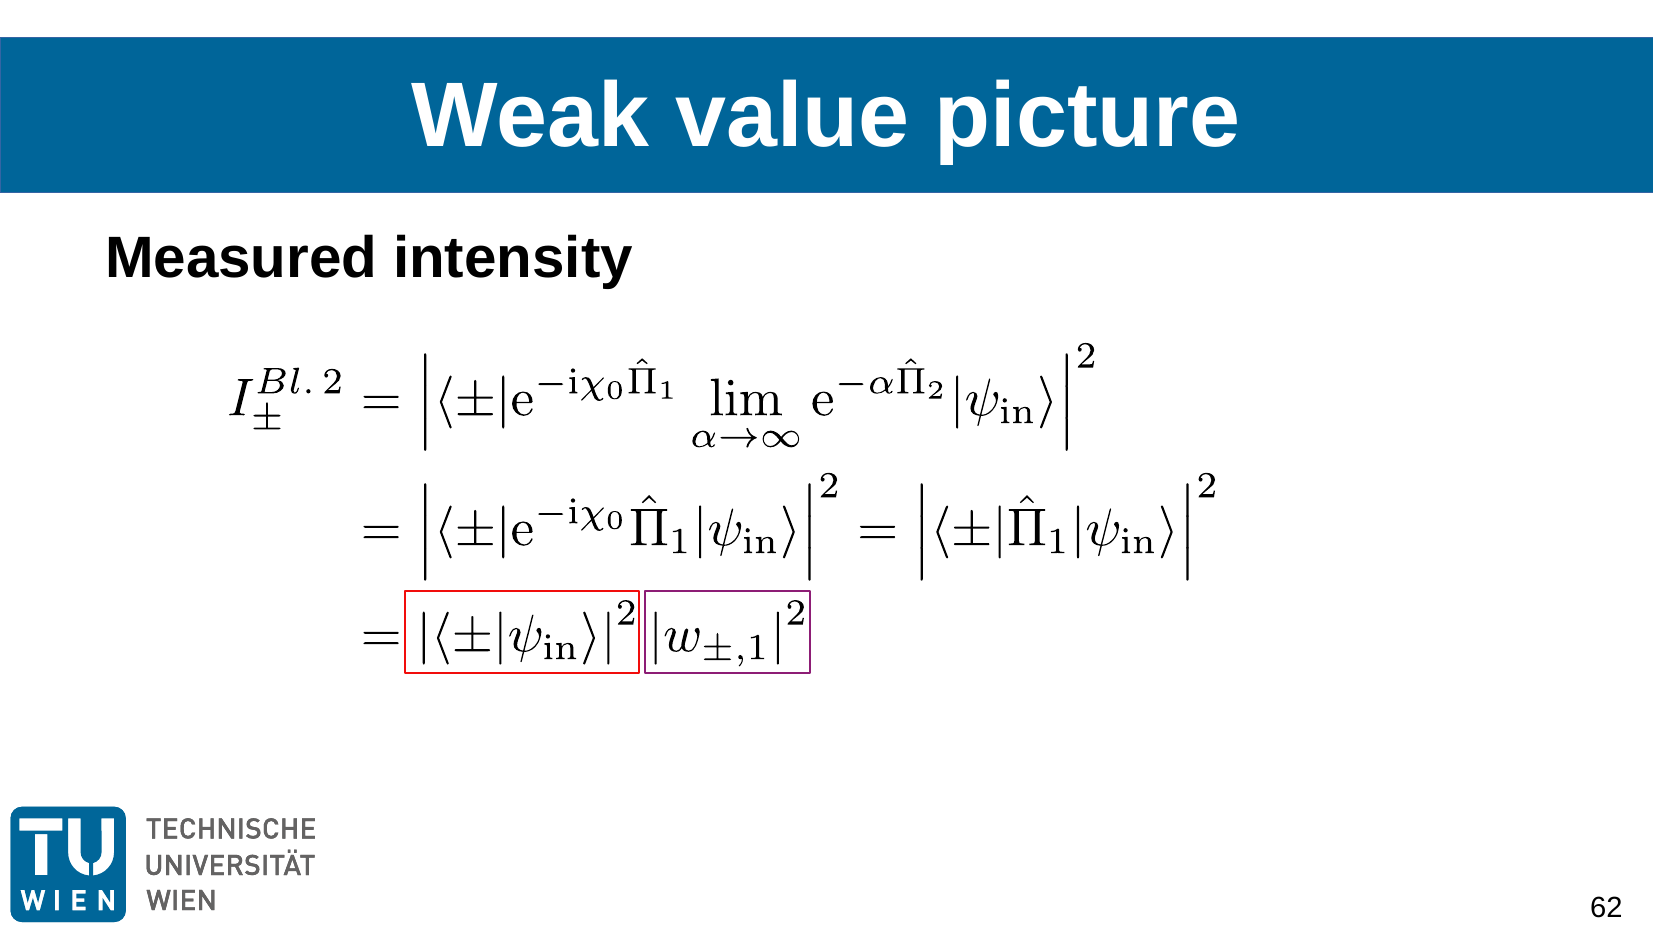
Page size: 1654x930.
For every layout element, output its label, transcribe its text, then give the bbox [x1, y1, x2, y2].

list Measured intensity [105, 225, 676, 316]
title Weak value picture [0, 37, 1653, 193]
picture [210, 337, 1230, 690]
